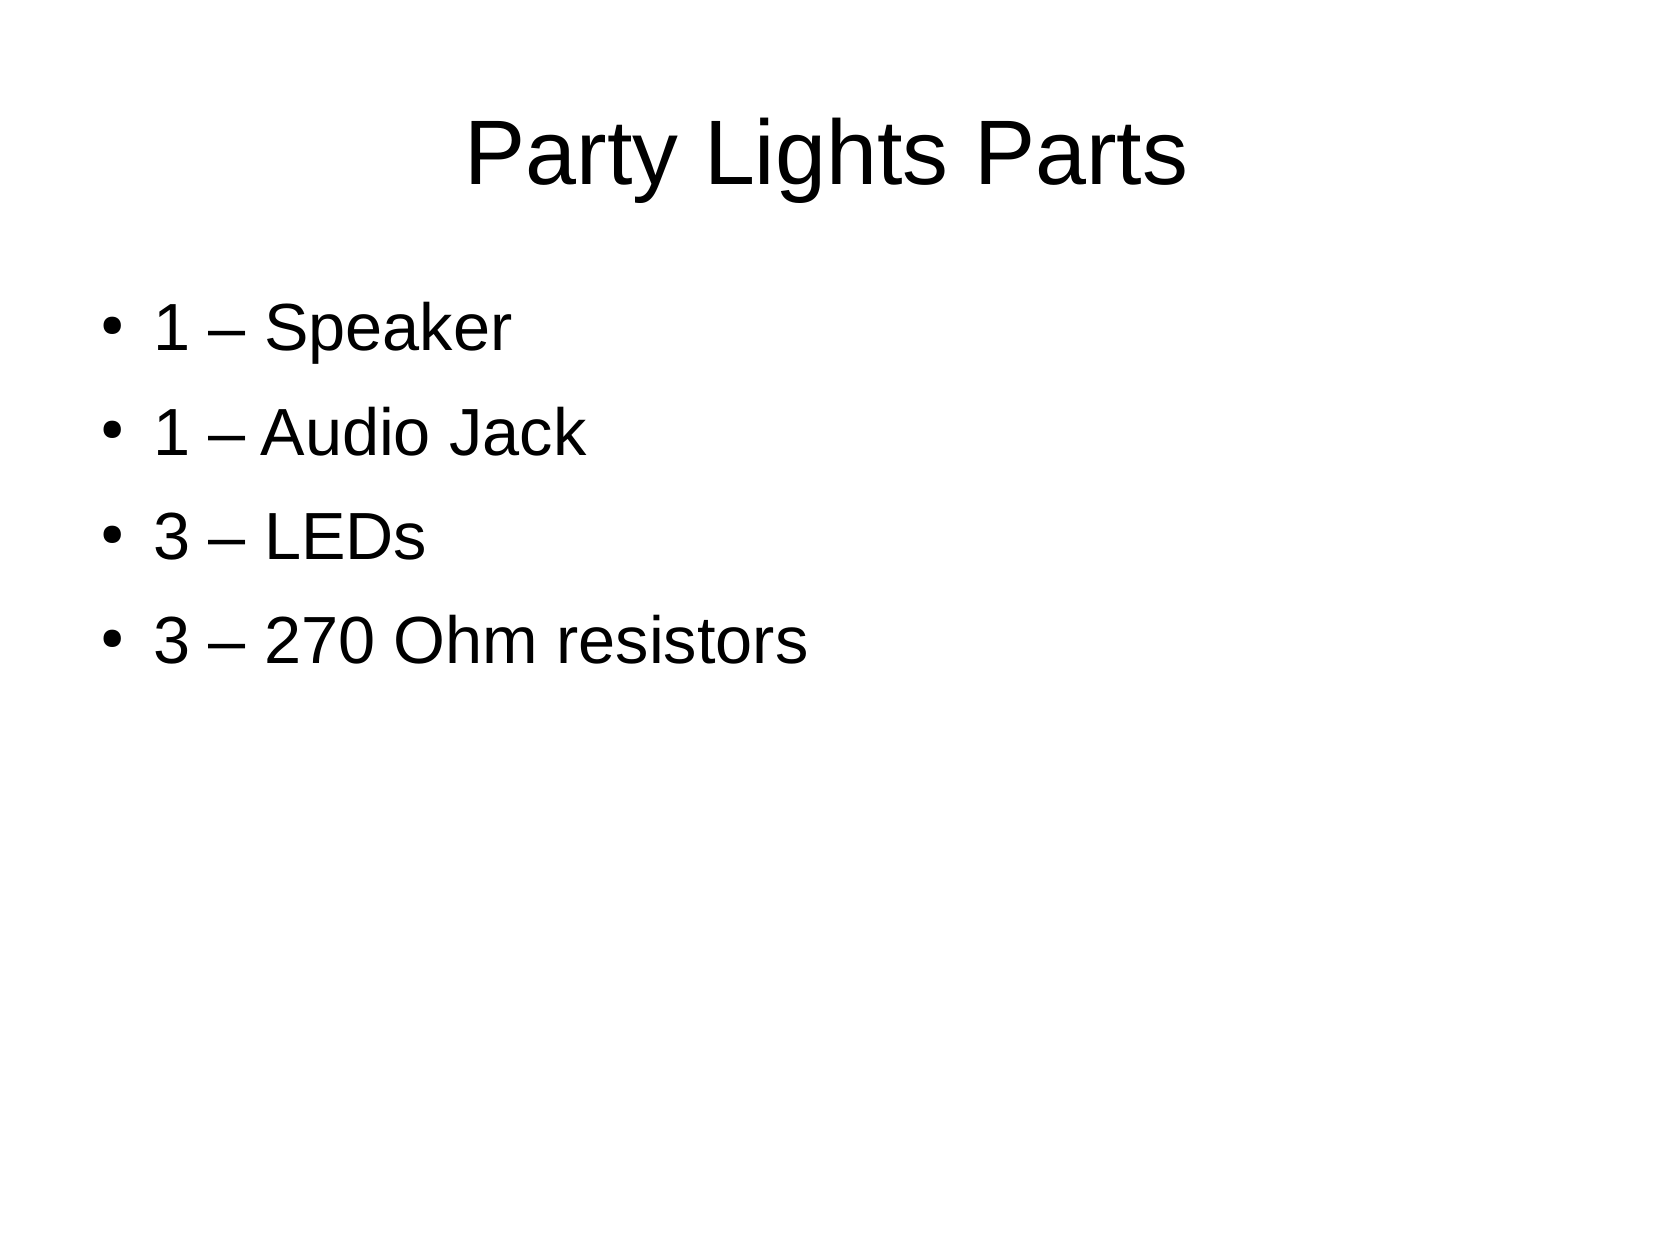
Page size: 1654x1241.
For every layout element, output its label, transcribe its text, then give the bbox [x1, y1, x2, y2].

list 1 – Speaker 1 – Audio Jack 3 – LEDs 3 – 270 Ohm resistors [82, 290, 1538, 1010]
title Party Lights Parts [82, 49, 1571, 257]
